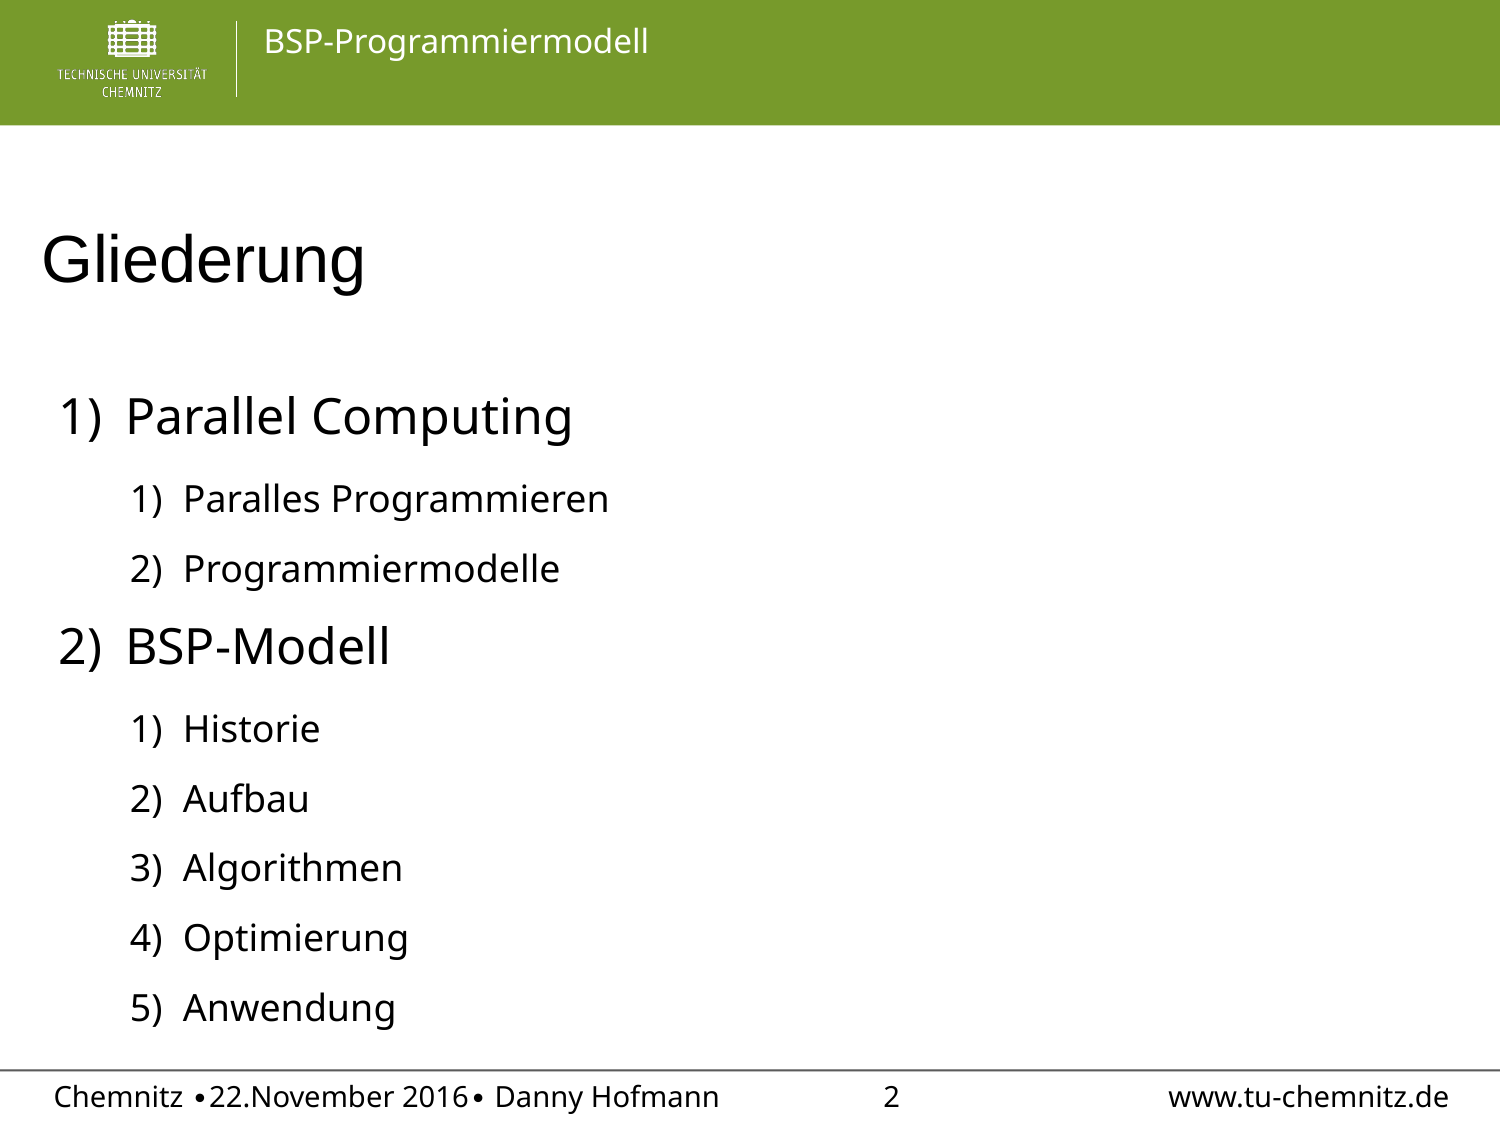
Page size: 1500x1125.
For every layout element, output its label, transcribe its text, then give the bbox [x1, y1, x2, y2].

title Gliederung [41, 162, 1459, 362]
list Parallel Computing Paralles Programmieren Programmiermodelle BSP-Modell Historie Aufbau Algorithmen Optimierung Anwendung [41, 385, 1459, 1035]
picture [25, 0, 239, 130]
